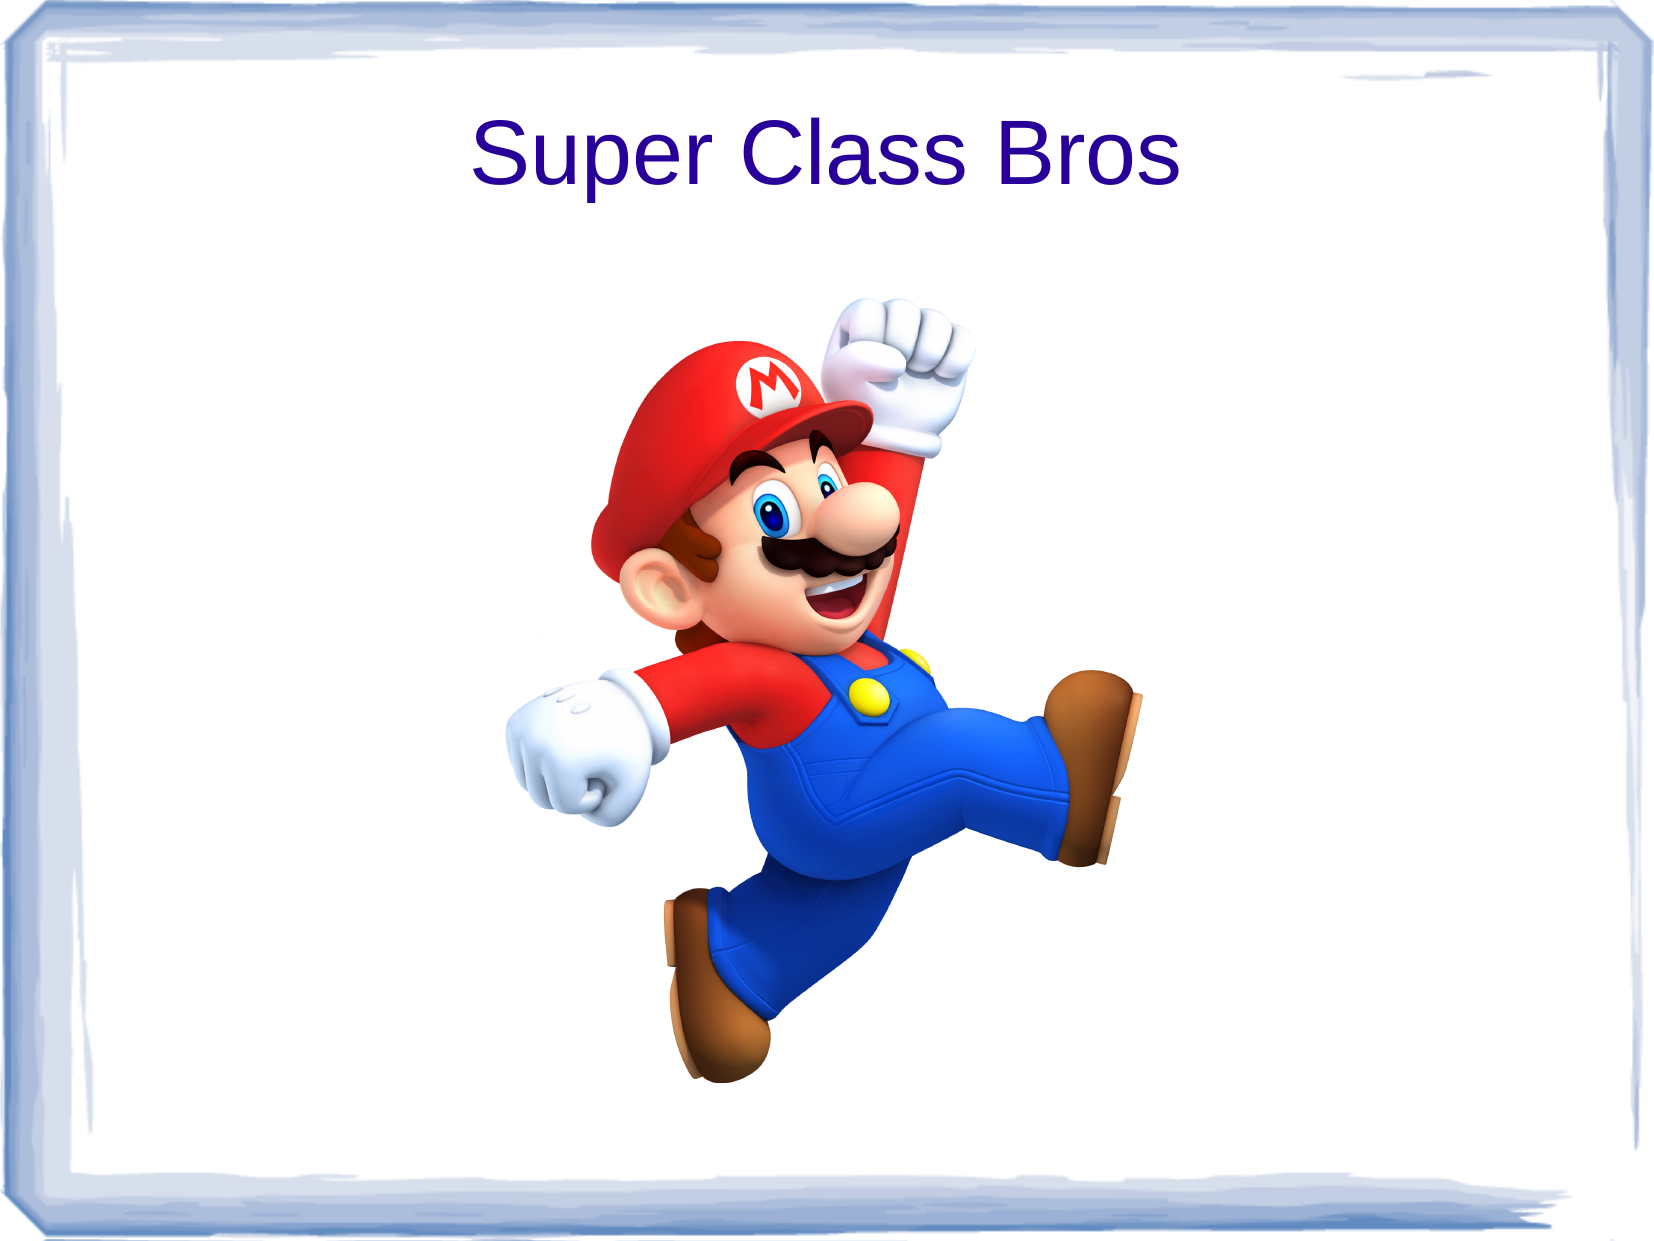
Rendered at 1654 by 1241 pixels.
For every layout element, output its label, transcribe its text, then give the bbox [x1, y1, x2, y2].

picture [0, 0, 1654, 1241]
title Super Class Bros [82, 49, 1571, 257]
